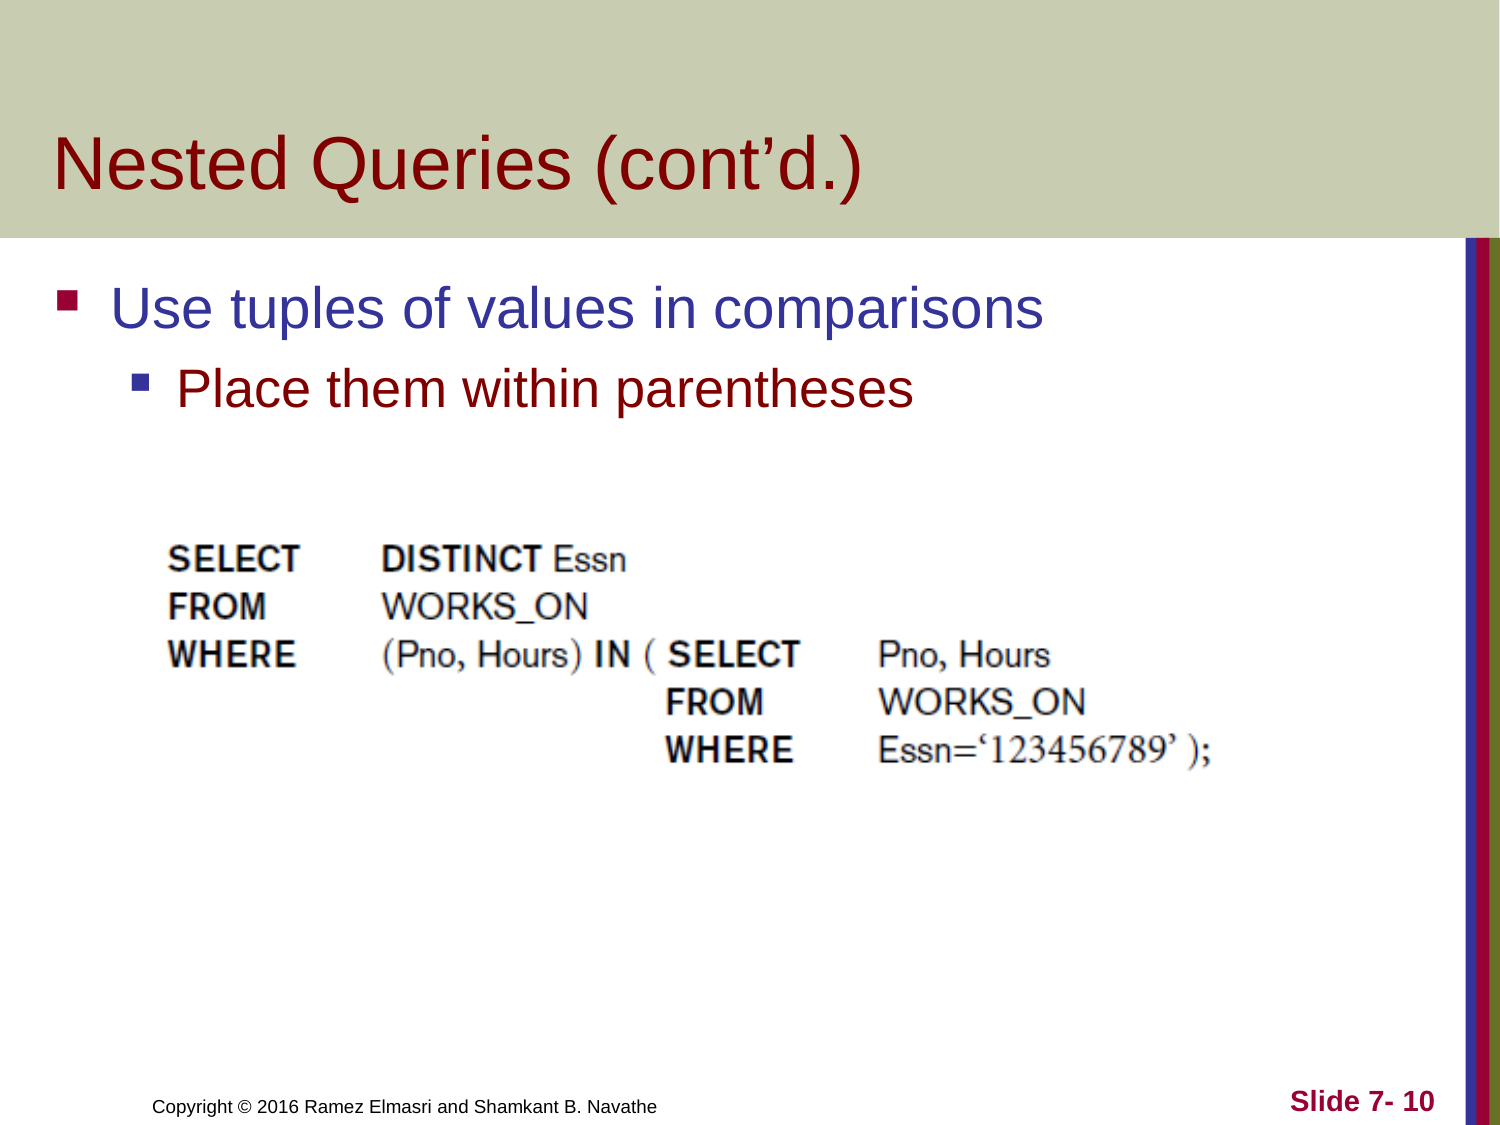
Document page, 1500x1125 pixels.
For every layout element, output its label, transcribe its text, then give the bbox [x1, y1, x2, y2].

list Use tuples of values in comparisons Place them within parentheses [39, 262, 1400, 1013]
title Nested Queries (cont’d.) [37, 49, 1317, 213]
picture [150, 537, 1227, 788]
text_box Slide 7- 10 [1137, 1050, 1450, 1125]
